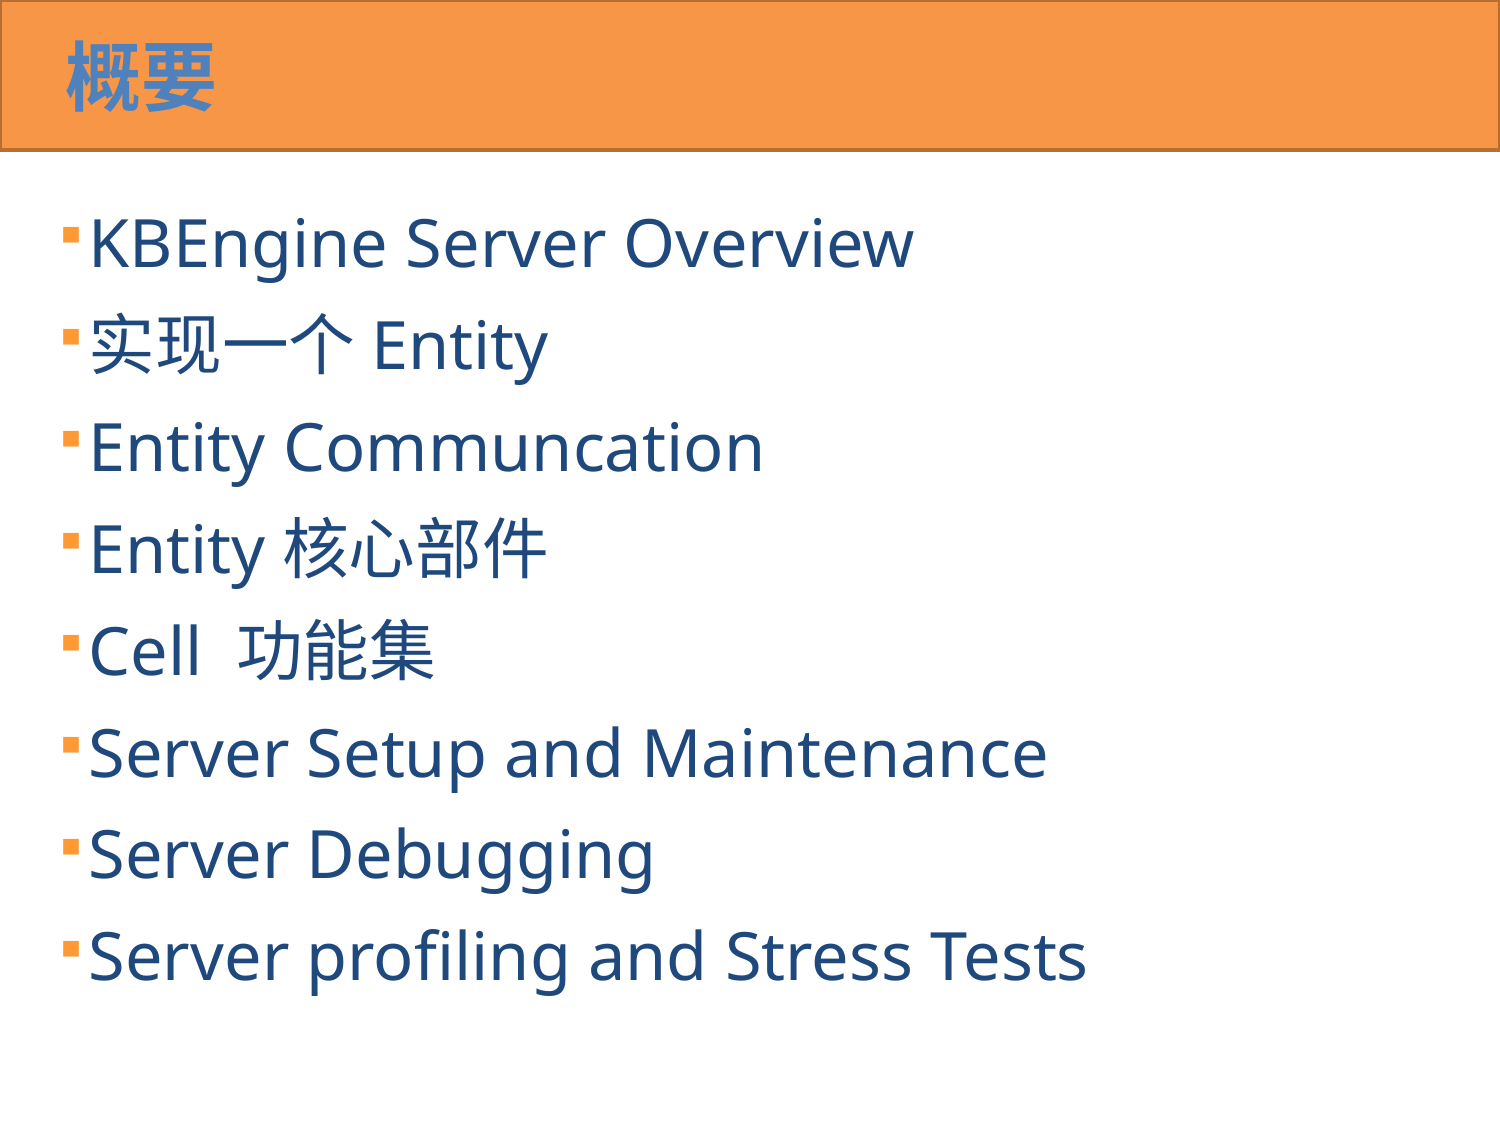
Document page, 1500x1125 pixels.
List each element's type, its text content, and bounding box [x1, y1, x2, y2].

title 概要 [29, 21, 254, 129]
text_box [0, 0, 1500, 150]
text_box KBEngine Server Overview 实现一个Entity Entity Communcation Entity核心部件 Cell 功能集 Server Setup and Maintenance Server Debugging Server profiling and Stress Tests [49, 208, 1290, 1036]
